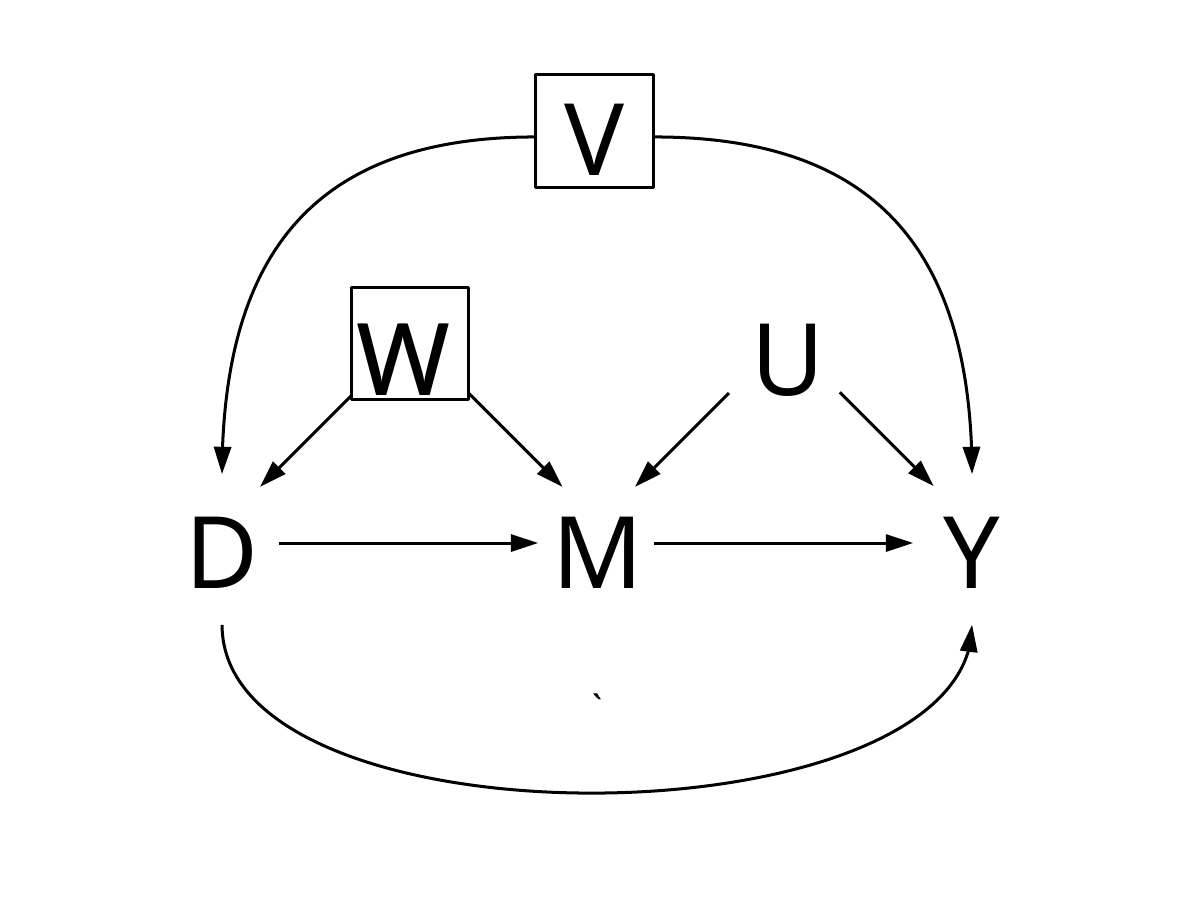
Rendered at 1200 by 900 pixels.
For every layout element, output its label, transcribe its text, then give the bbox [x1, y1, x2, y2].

text_box U [728, 280, 848, 413]
text_box M [537, 473, 657, 607]
text_box D [162, 473, 282, 607]
text_box Y [912, 473, 1032, 607]
text_box [461, 287, 469, 400]
text_box W [342, 280, 461, 413]
text_box V [535, 61, 654, 194]
